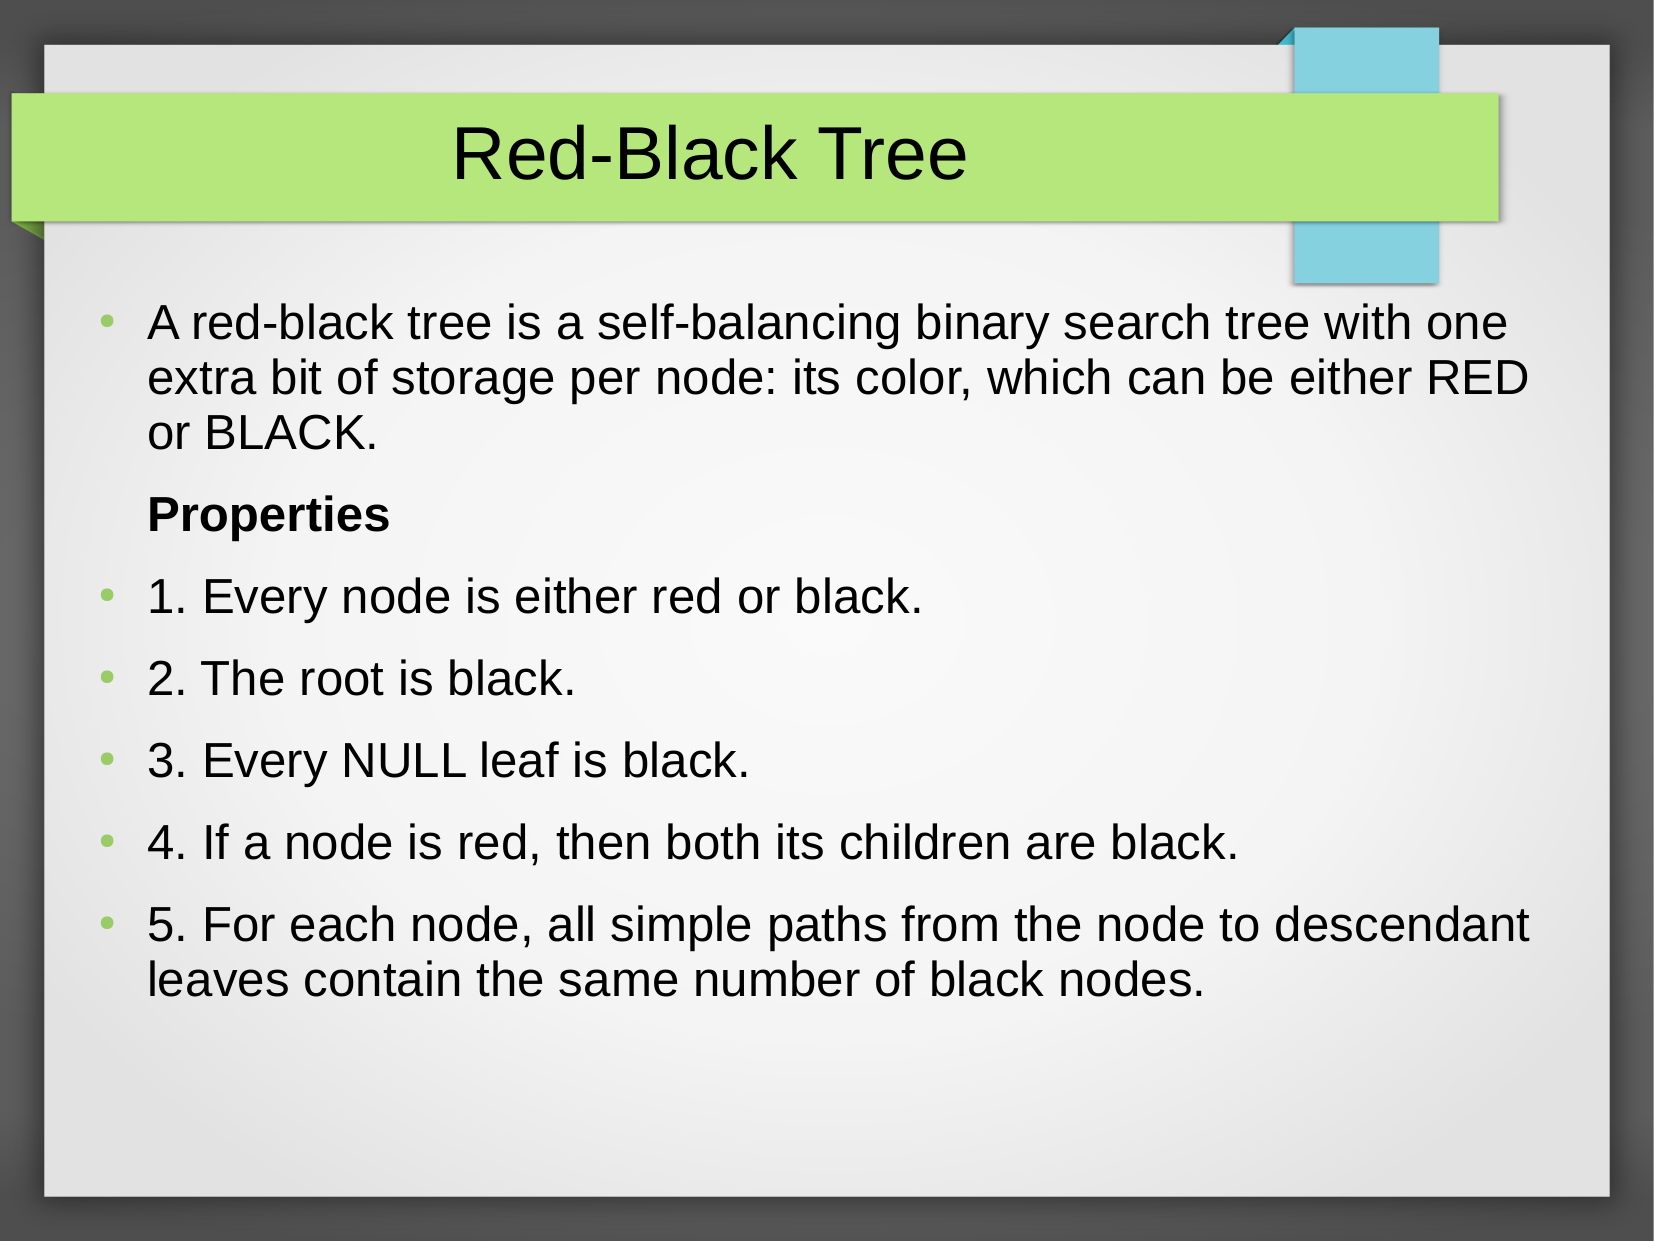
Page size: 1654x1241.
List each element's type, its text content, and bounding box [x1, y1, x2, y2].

list A red-black tree is a self-balancing binary search tree with one extra bit of storage per node: its color, which can be either RED or BLACK. Properties 1. Every node is either red or black. 2. The root is black. 3. Every NULL leaf is black. 4. If a node is red, then both its children are black. 5. For each node, all simple paths from the node to descendant leaves contain the same number of black nodes. [82, 295, 1571, 1015]
title Red-Black Tree [82, 94, 1264, 213]
picture [0, 0, 1654, 1241]
